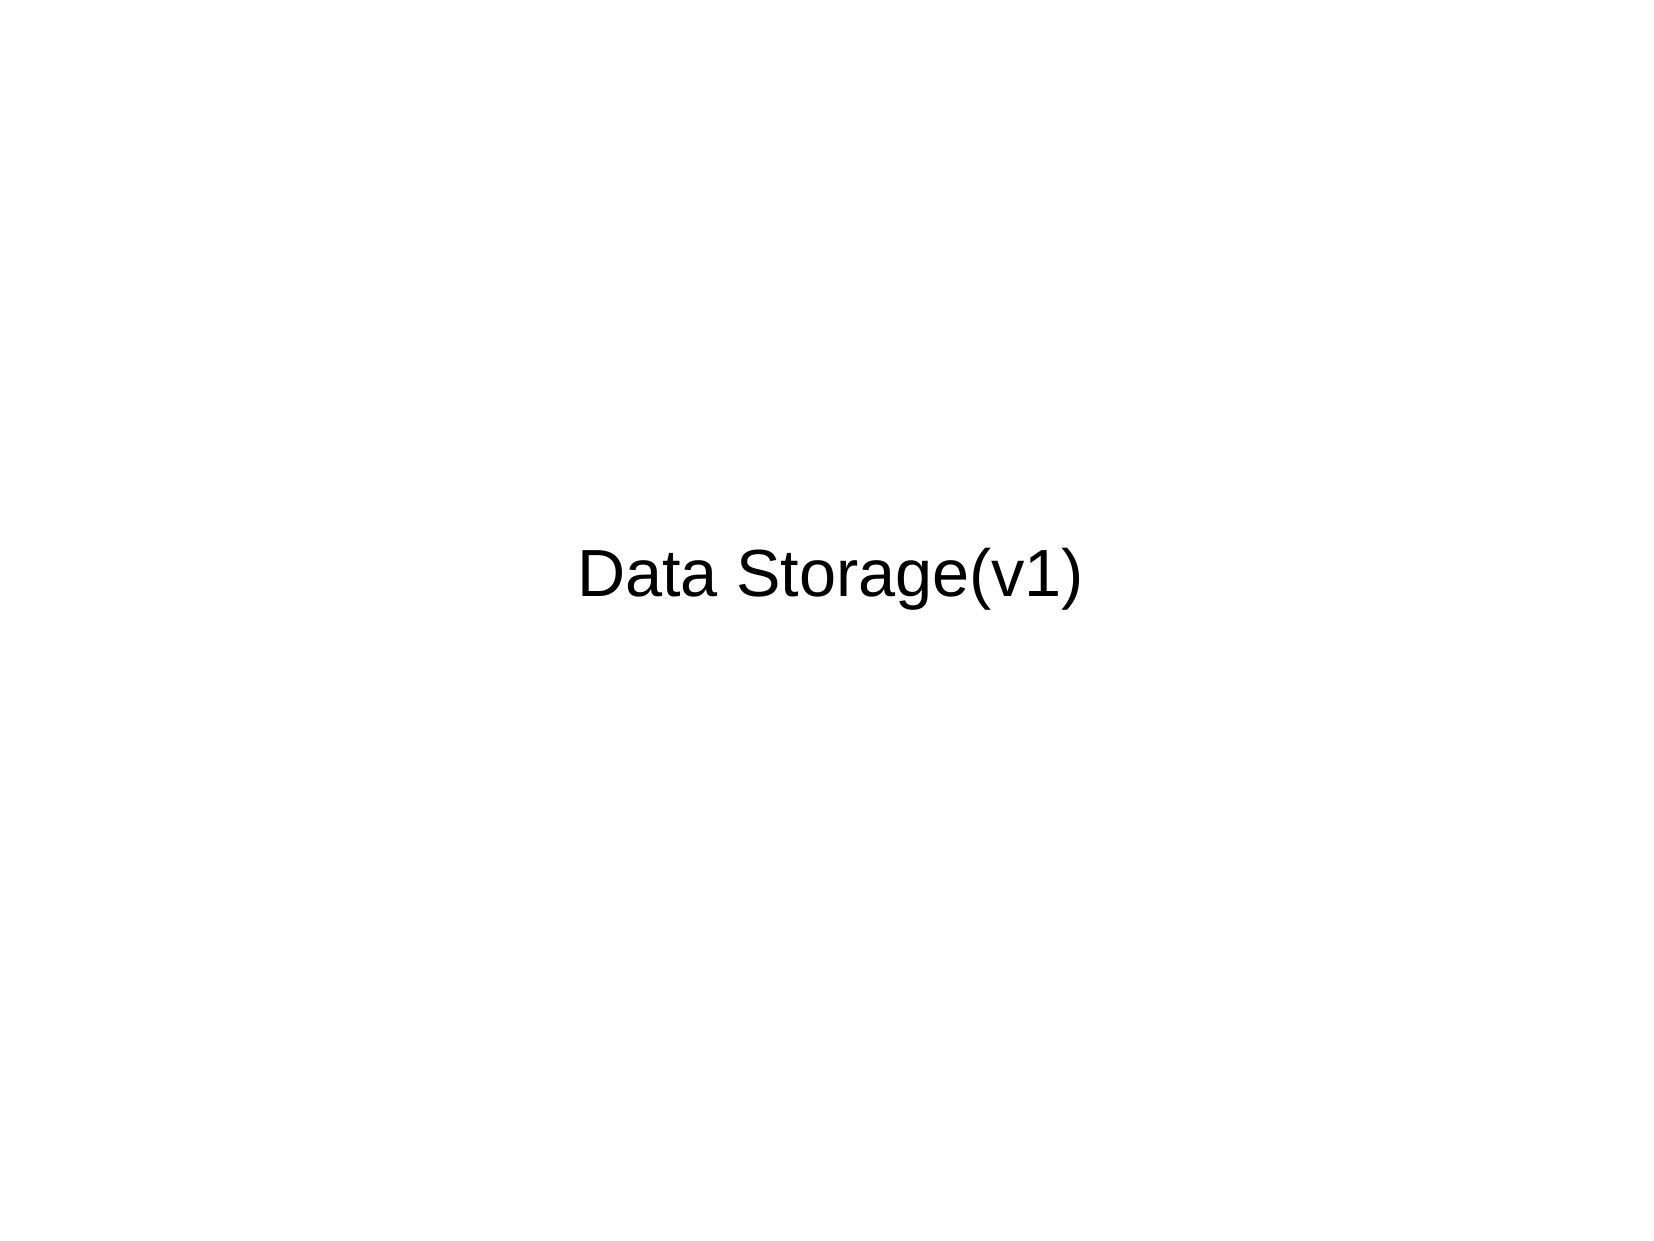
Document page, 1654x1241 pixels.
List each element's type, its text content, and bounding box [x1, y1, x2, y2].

subtitle Data Storage(v1) [86, 208, 1576, 1013]
